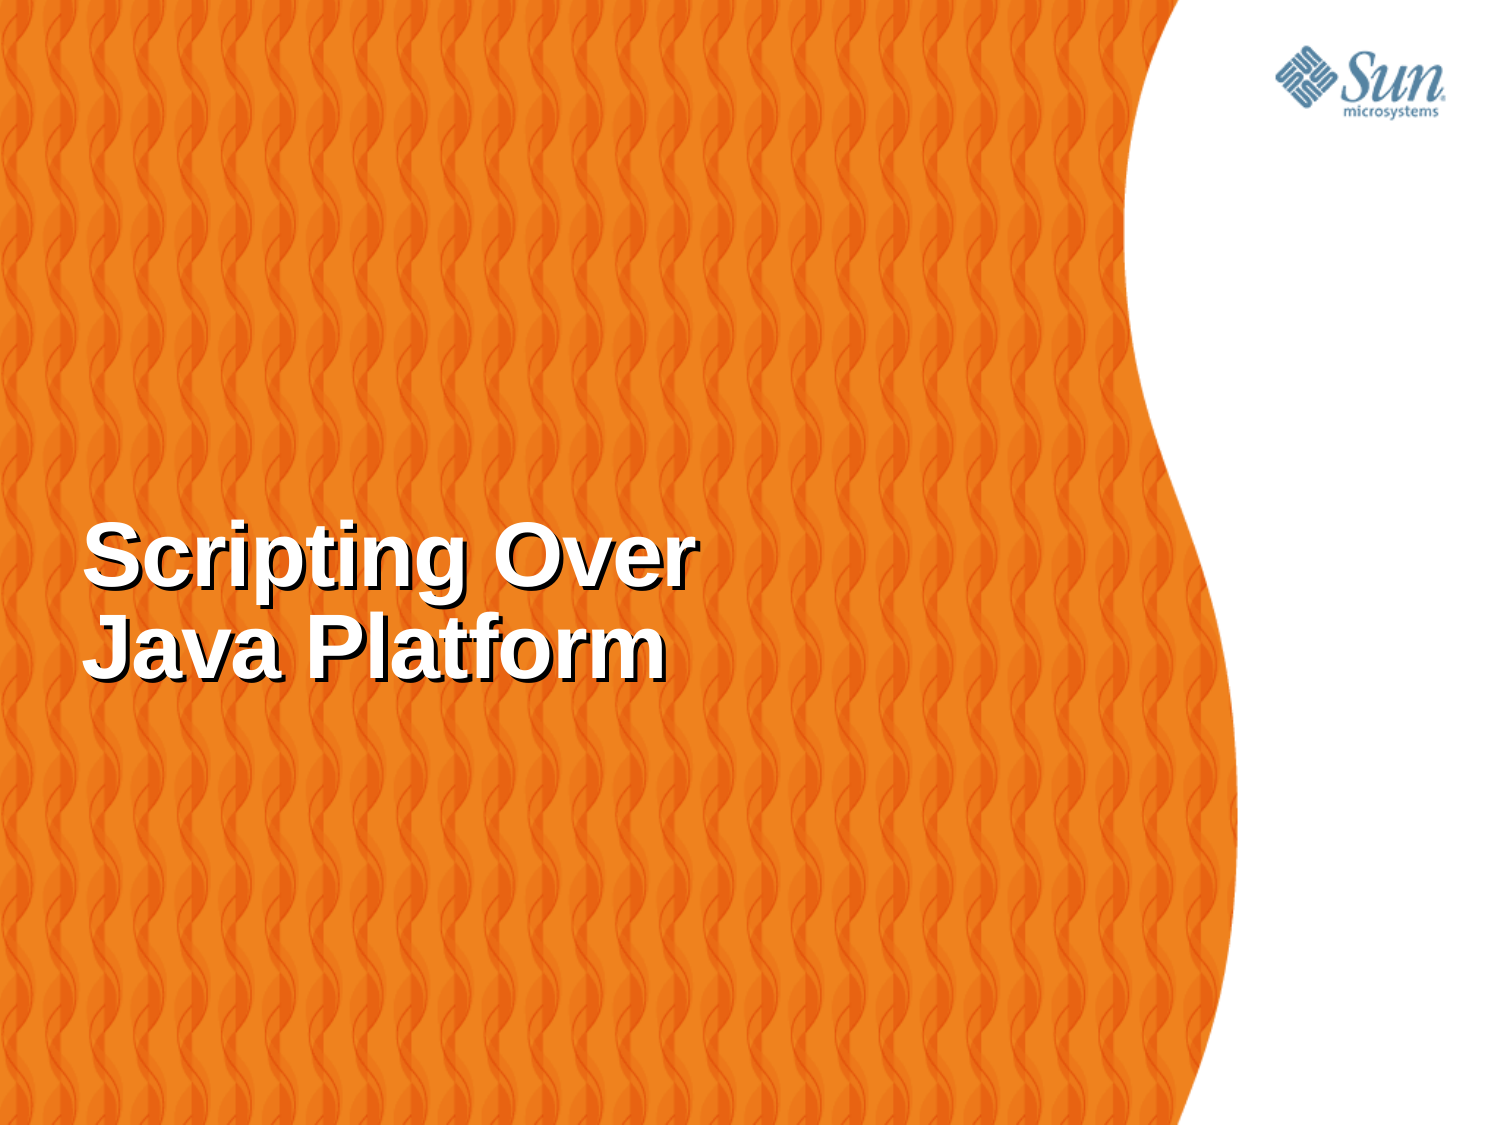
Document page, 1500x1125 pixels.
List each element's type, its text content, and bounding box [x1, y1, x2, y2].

picture [0, 0, 1500, 1125]
title Scripting Over Java Platform [81, 149, 1283, 857]
